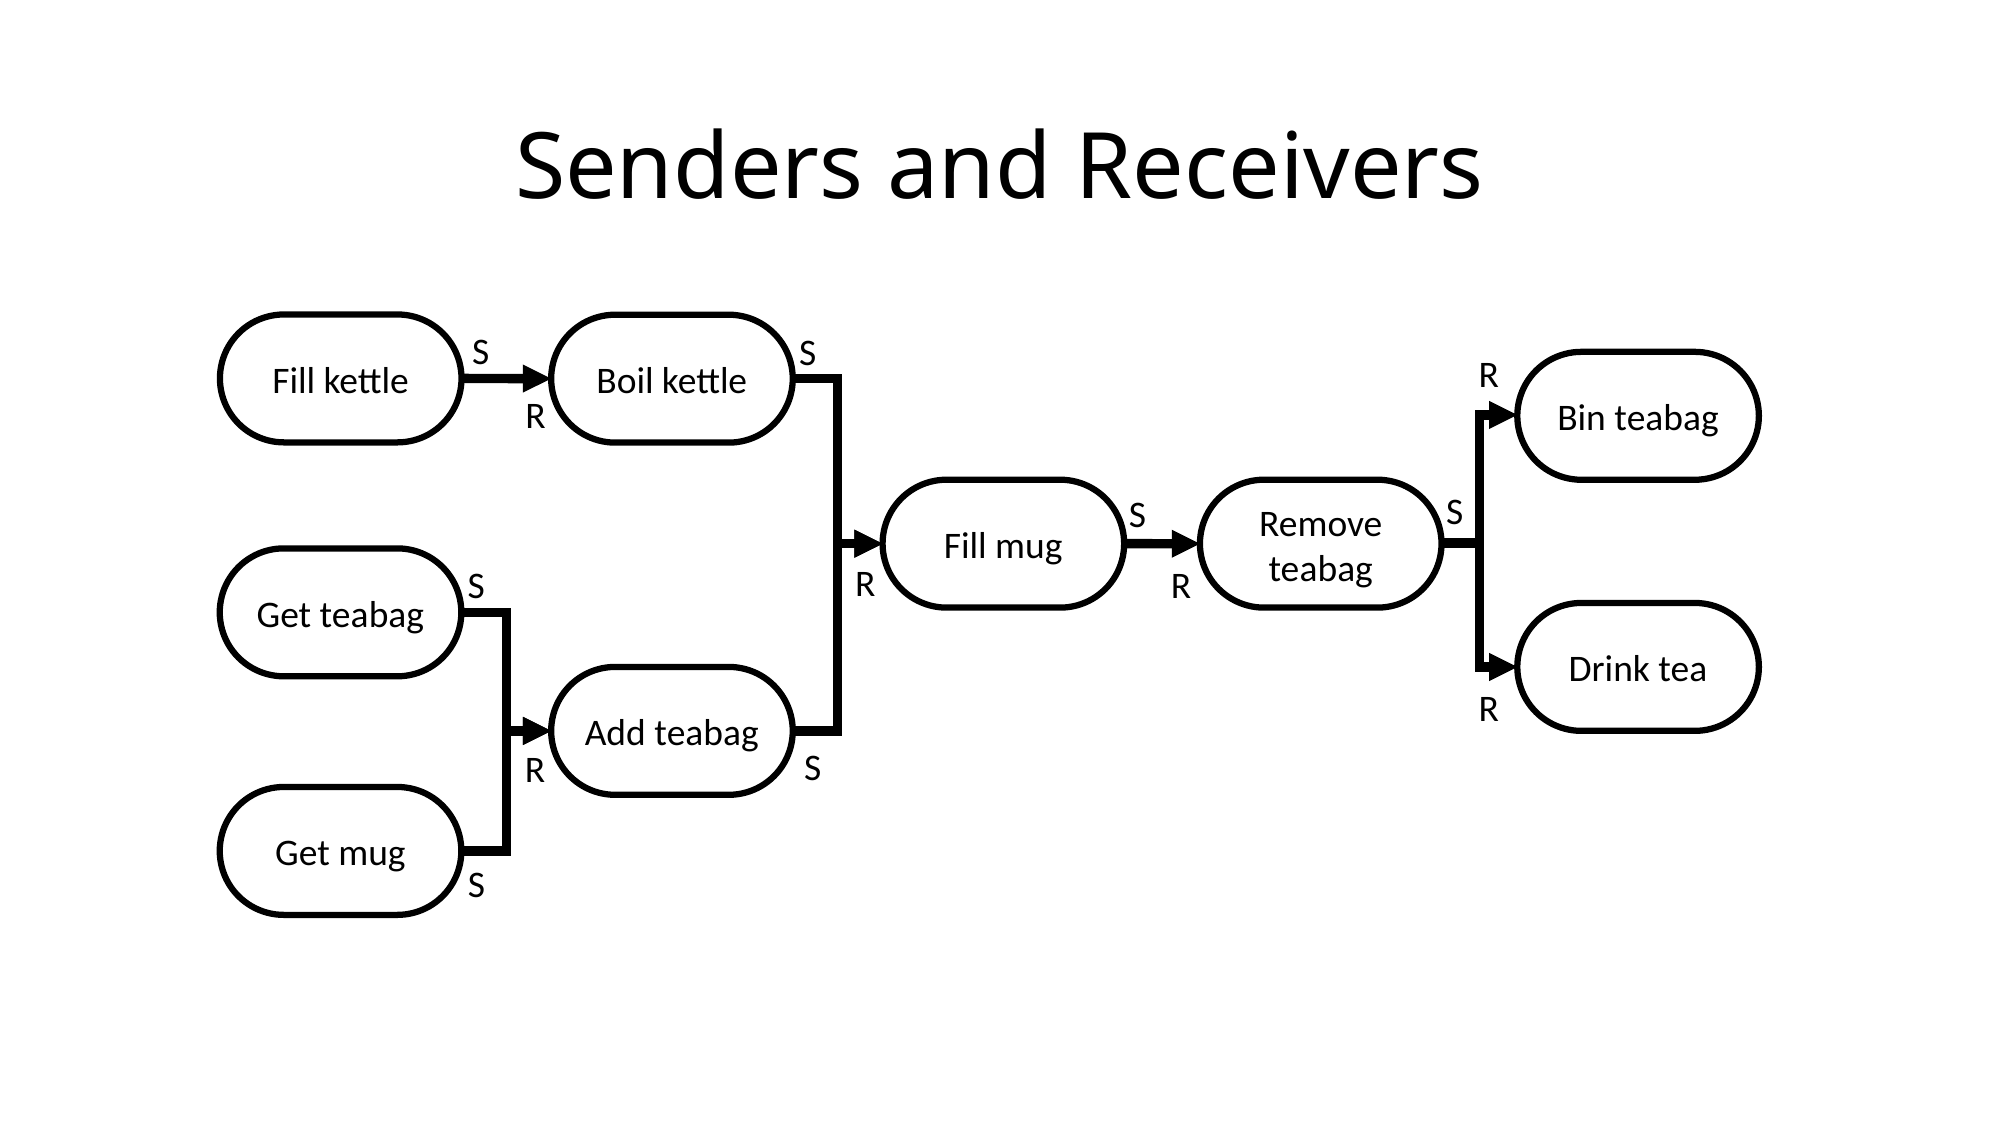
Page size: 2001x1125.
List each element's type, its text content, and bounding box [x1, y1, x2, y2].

text_box Fill kettle [219, 314, 462, 443]
text_box R [510, 737, 564, 798]
text_box Remove teabag [1199, 479, 1442, 608]
text_box R [1463, 342, 1518, 403]
text_box S [452, 553, 507, 614]
title Senders and Receivers [137, 59, 1863, 278]
text_box Add teabag [551, 666, 793, 795]
text_box Get mug [219, 786, 462, 915]
text_box R [1463, 676, 1518, 737]
text_box S [1113, 483, 1168, 543]
text_box R [840, 551, 894, 611]
text_box Fill mug [882, 479, 1124, 608]
text_box Drink tea [1517, 602, 1759, 731]
text_box S [1431, 479, 1485, 540]
text_box S [784, 321, 838, 381]
text_box S [457, 319, 511, 380]
text_box Boil kettle [551, 314, 793, 443]
text_box S [453, 852, 507, 913]
text_box Bin teabag [1517, 351, 1759, 480]
text_box R [1156, 553, 1210, 614]
text_box R [510, 383, 564, 444]
text_box Get teabag [219, 548, 462, 677]
text_box S [789, 735, 843, 796]
